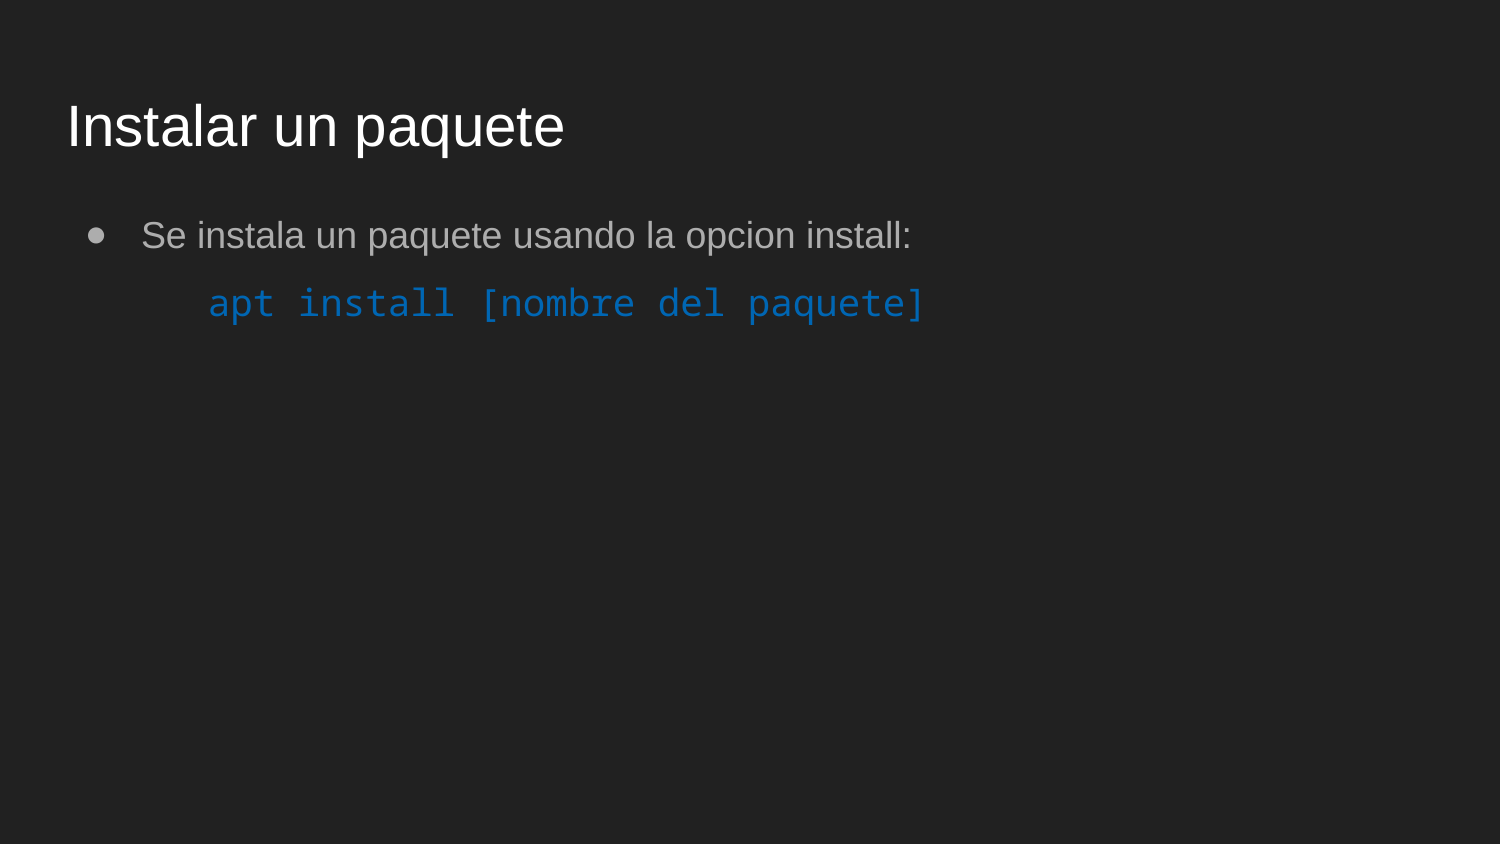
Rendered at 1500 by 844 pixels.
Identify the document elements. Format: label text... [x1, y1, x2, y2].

title Instalar un paquete [51, 72, 1449, 167]
list Se instala un paquete usando la opcion install: apt install [nombre del paquete] [51, 189, 1449, 750]
